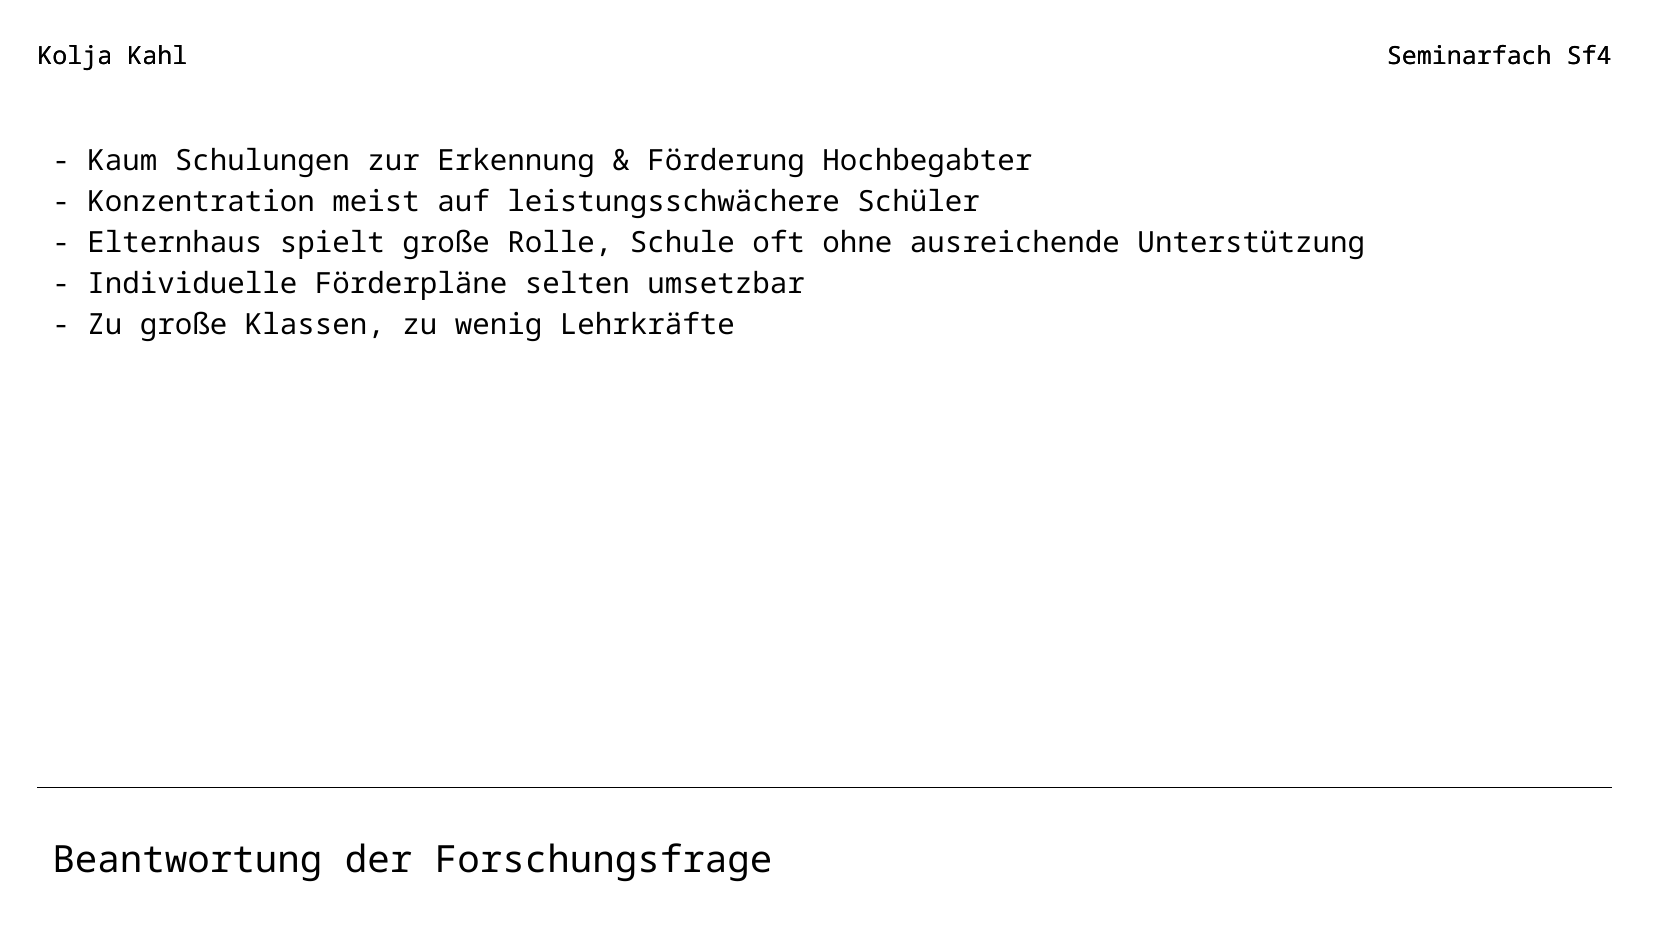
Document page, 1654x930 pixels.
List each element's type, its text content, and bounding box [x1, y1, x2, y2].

title Seminarfach Sf4 [1312, 37, 1612, 76]
text_box - Kaum Schulungen zur Erkennung & Förderung Hochbegabter - Konzentration meist auf leistungsschwächere Schüler - Elternhaus spielt große Rolle, Schule oft ohne ausreichende Unterstützung - Individuelle Förderpläne selten umsetzbar - Zu große Klassen, zu wenig Lehrkräfte [37, 131, 1613, 713]
text_box Beantwortung der Forschungsfrage [37, 825, 901, 930]
title Kolja Kahl [37, 37, 225, 76]
